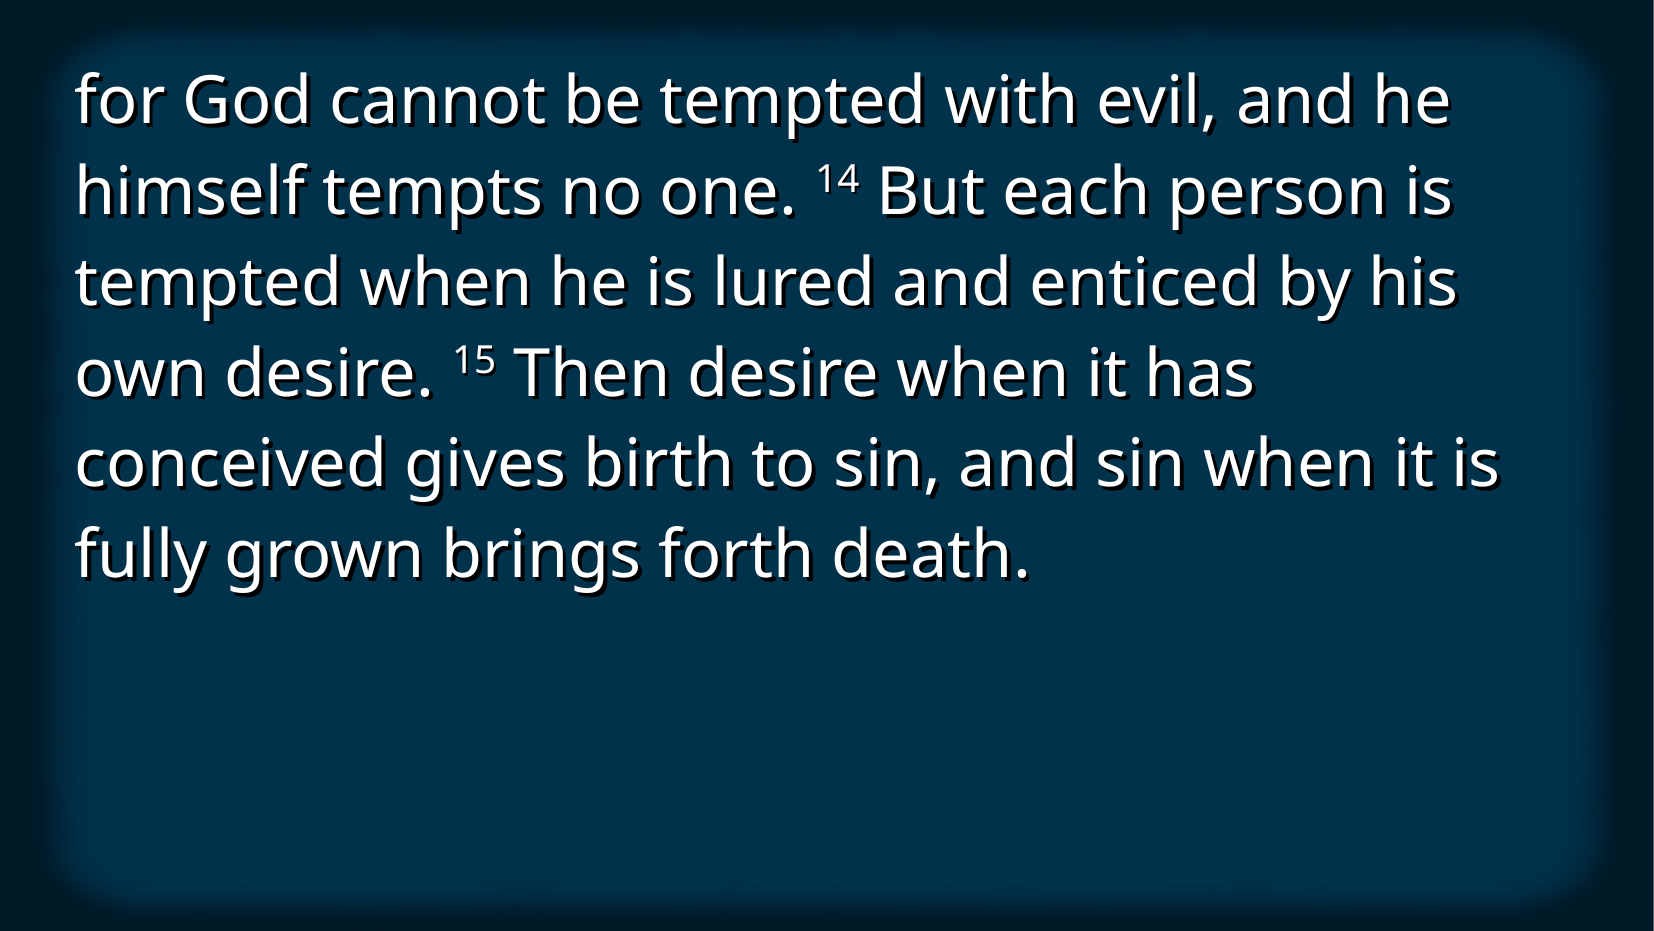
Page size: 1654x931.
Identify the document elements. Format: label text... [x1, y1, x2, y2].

text_box for God cannot be tempted with evil, and he himself tempts no one. 14 But each person is tempted when he is lured and enticed by his own desire. 15 Then desire when it has conceived gives birth to sin, and sin when it is fully grown brings forth death. [60, 45, 1576, 593]
picture [0, 0, 1654, 931]
